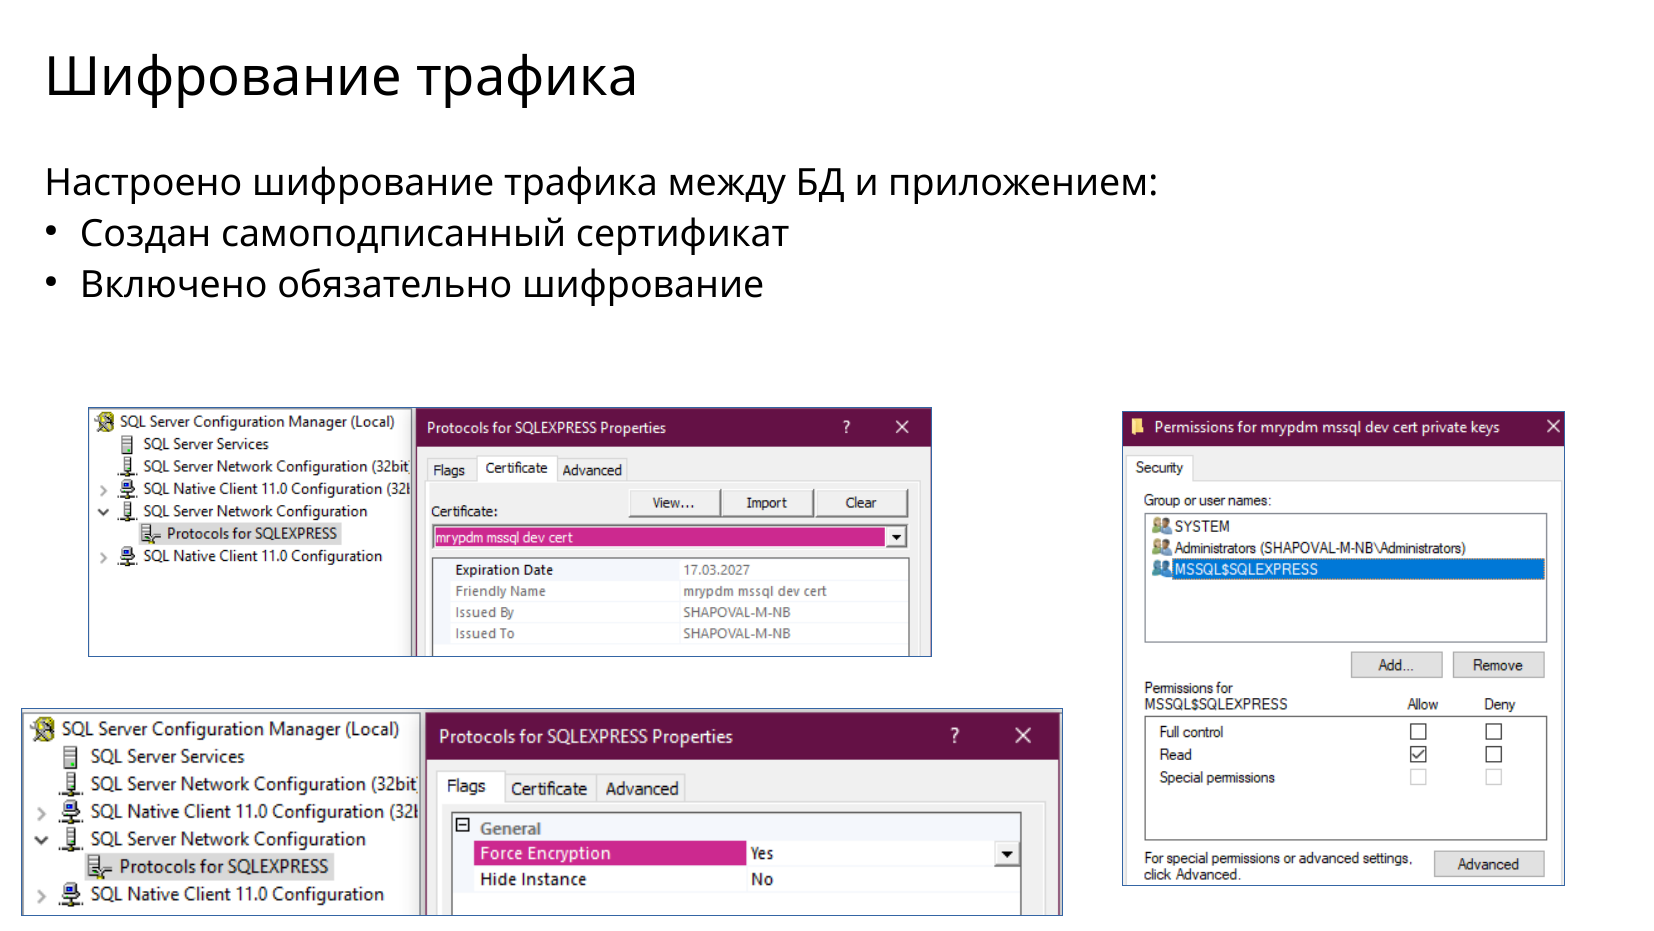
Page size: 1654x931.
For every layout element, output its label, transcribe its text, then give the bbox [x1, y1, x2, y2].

picture [21, 708, 1063, 916]
picture [88, 407, 932, 657]
picture [1122, 411, 1565, 886]
text_box Настроено шифрование трафика между БД и приложением: Создан самоподписанный сертификат Включено обязательно шифрование [29, 147, 1625, 408]
text_box Шифрование трафика [29, 29, 1625, 119]
